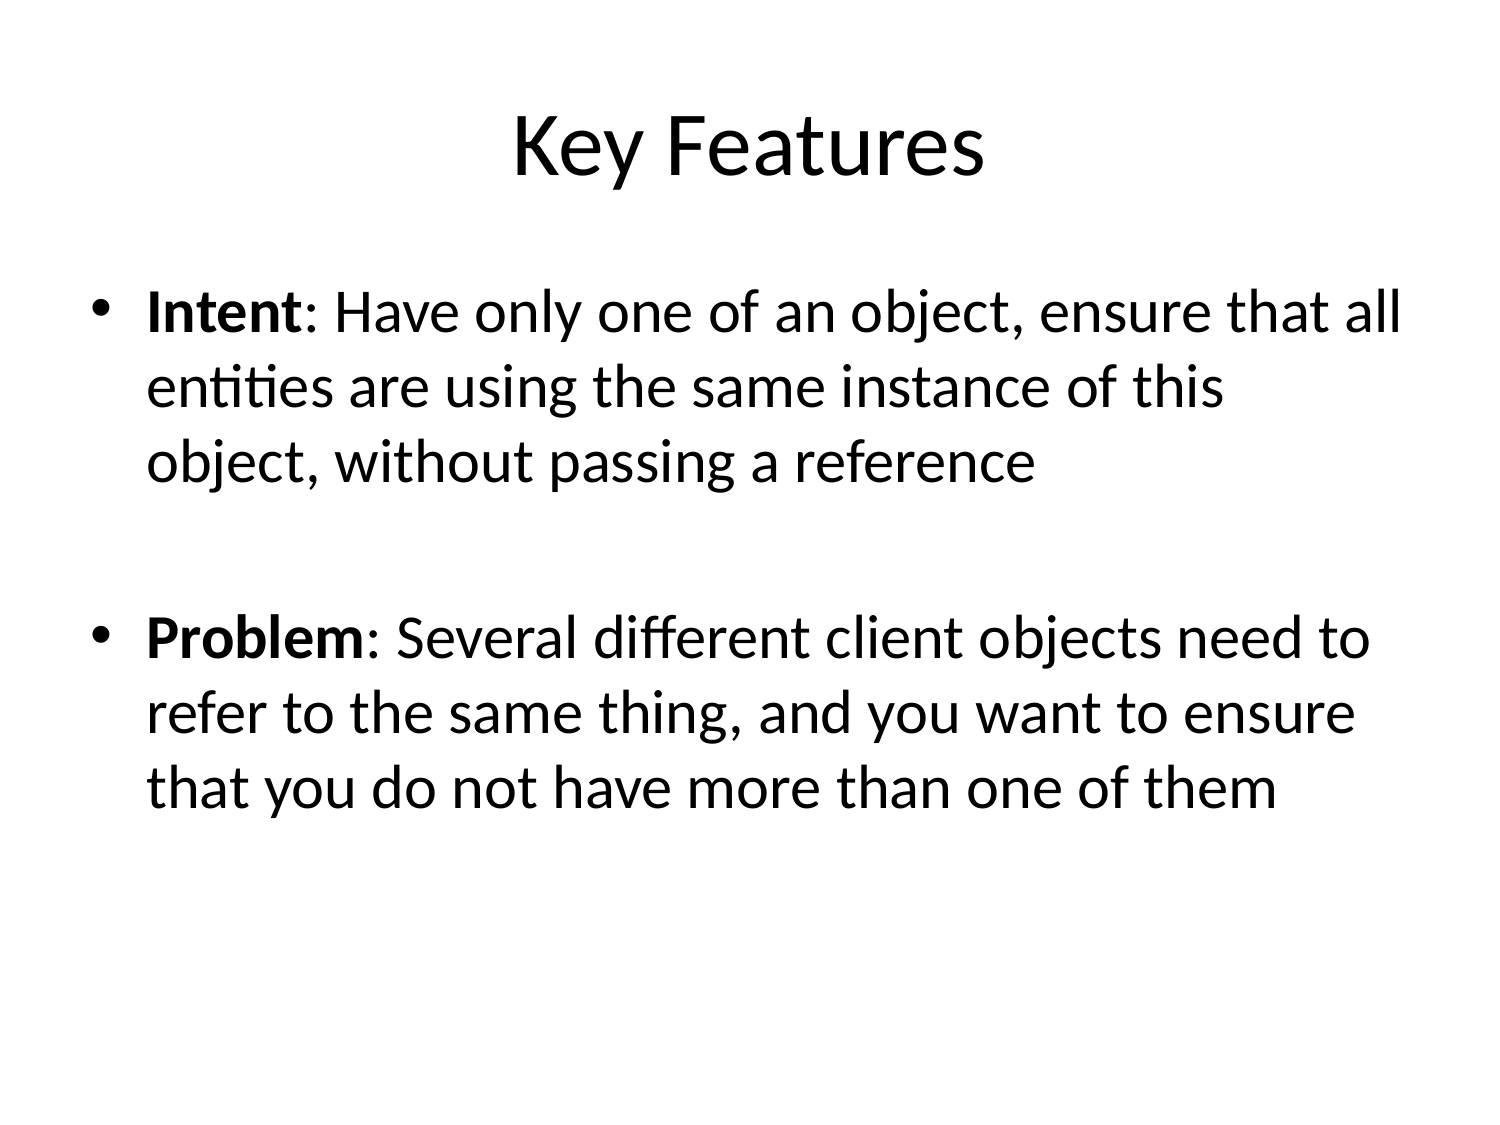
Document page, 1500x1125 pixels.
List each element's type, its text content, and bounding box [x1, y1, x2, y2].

list Intent: Have only one of an object, ensure that all entities are using the same instance of this object, without passing a reference Problem: Several different client objects need to refer to the same thing, and you want to ensure that you do not have more than one of them [75, 262, 1425, 1005]
title Key Features [75, 45, 1425, 233]
